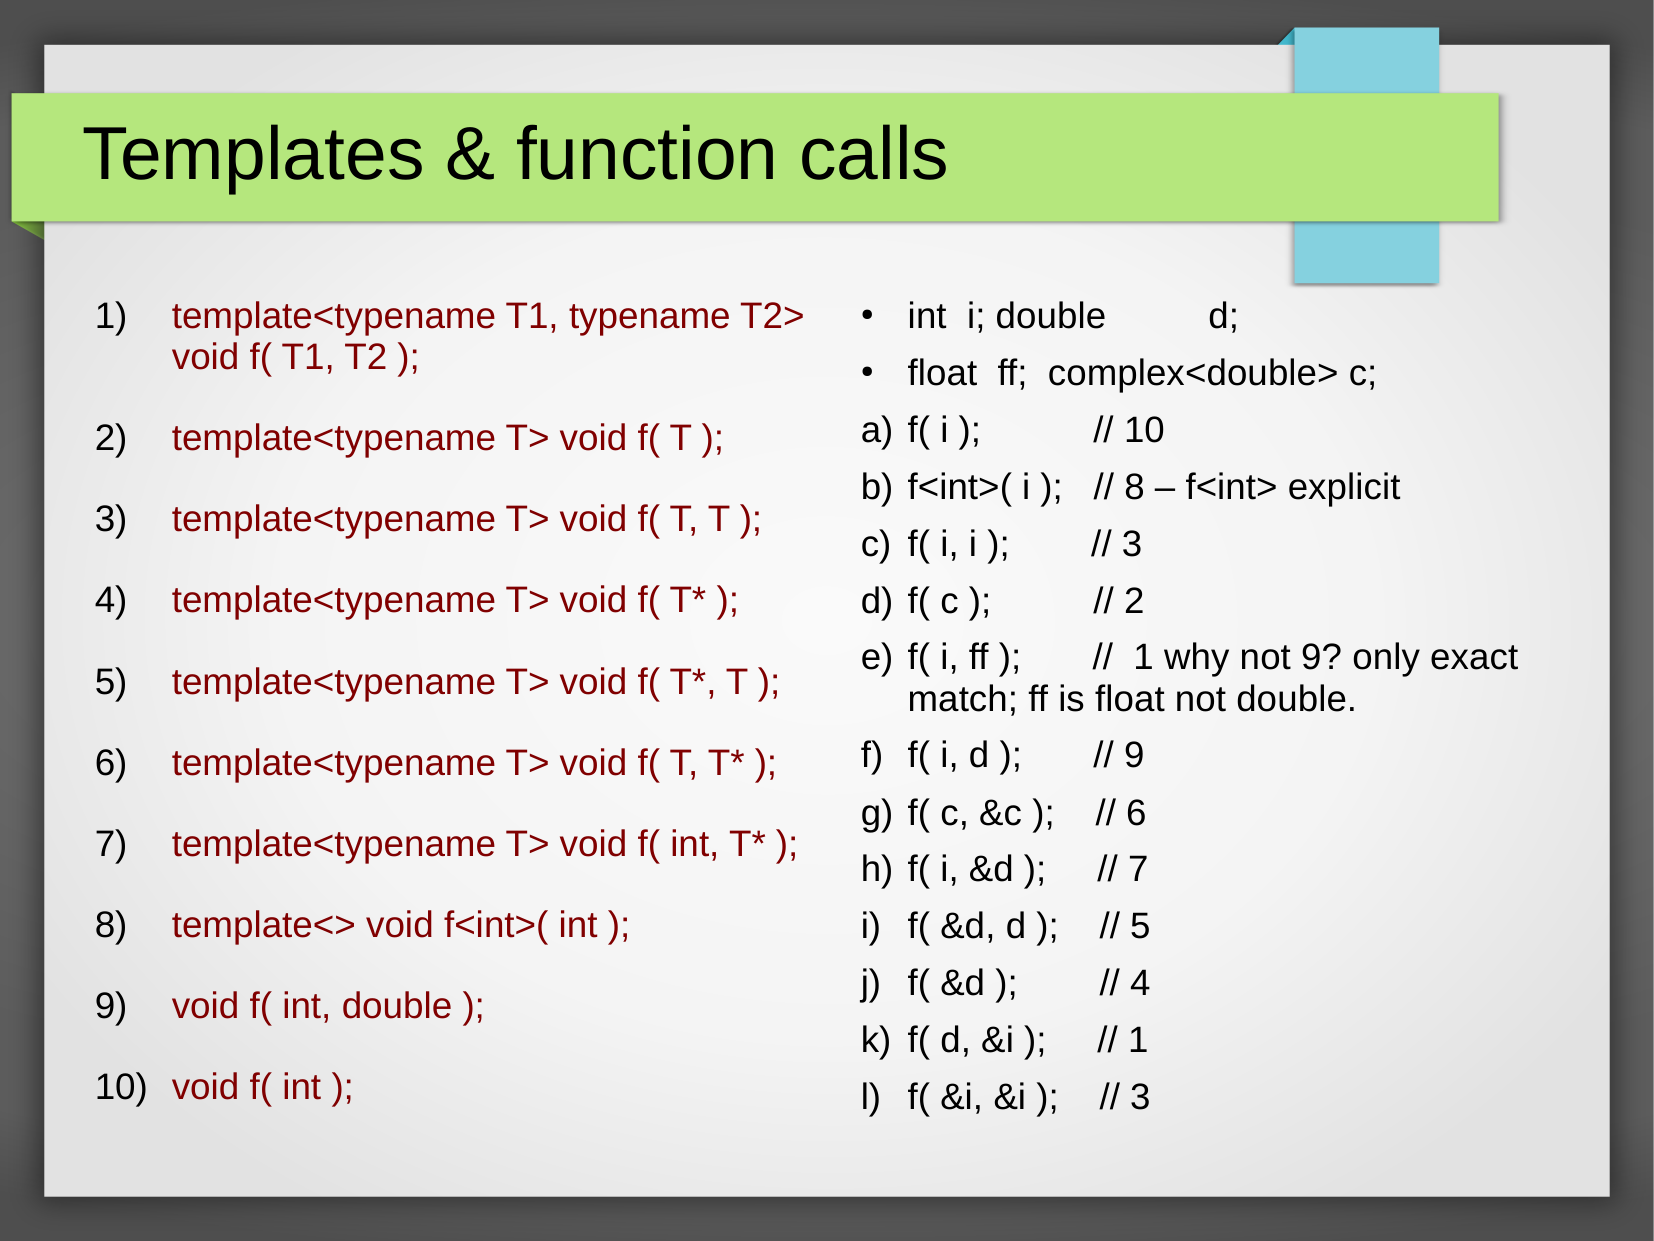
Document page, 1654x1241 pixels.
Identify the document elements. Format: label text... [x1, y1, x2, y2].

title Templates & function calls [82, 94, 1264, 213]
list int i; double d; float ff; complex<double> c; f( i ); // 10 f<int>( i ); // 8 – f<int> explicit f( i, i ); // 3 f( c ); // 2 f( i, ff ); // 1 why not 9? only exact match; ff is float not double. f( i, d ); // 9 f( c, &c ); // 6 f( i, &d ); // 7 f( &d, d ); // 5 f( &d ); // 4 f( d, &i ); // 1 f( &i, &i ); // 3 [845, 295, 1572, 1130]
picture [0, 0, 1654, 1241]
list template<typename T1, typename T2> void f( T1, T2 ); template<typename T> void f( T ); template<typename T> void f( T, T ); template<typename T> void f( T* ); template<typename T> void f( T*, T ); template<typename T> void f( T, T* ); template<typename T> void f( int, T* ); template<> void f<int>( int ); void f( int, double ); void f( int ); [82, 295, 809, 1130]
